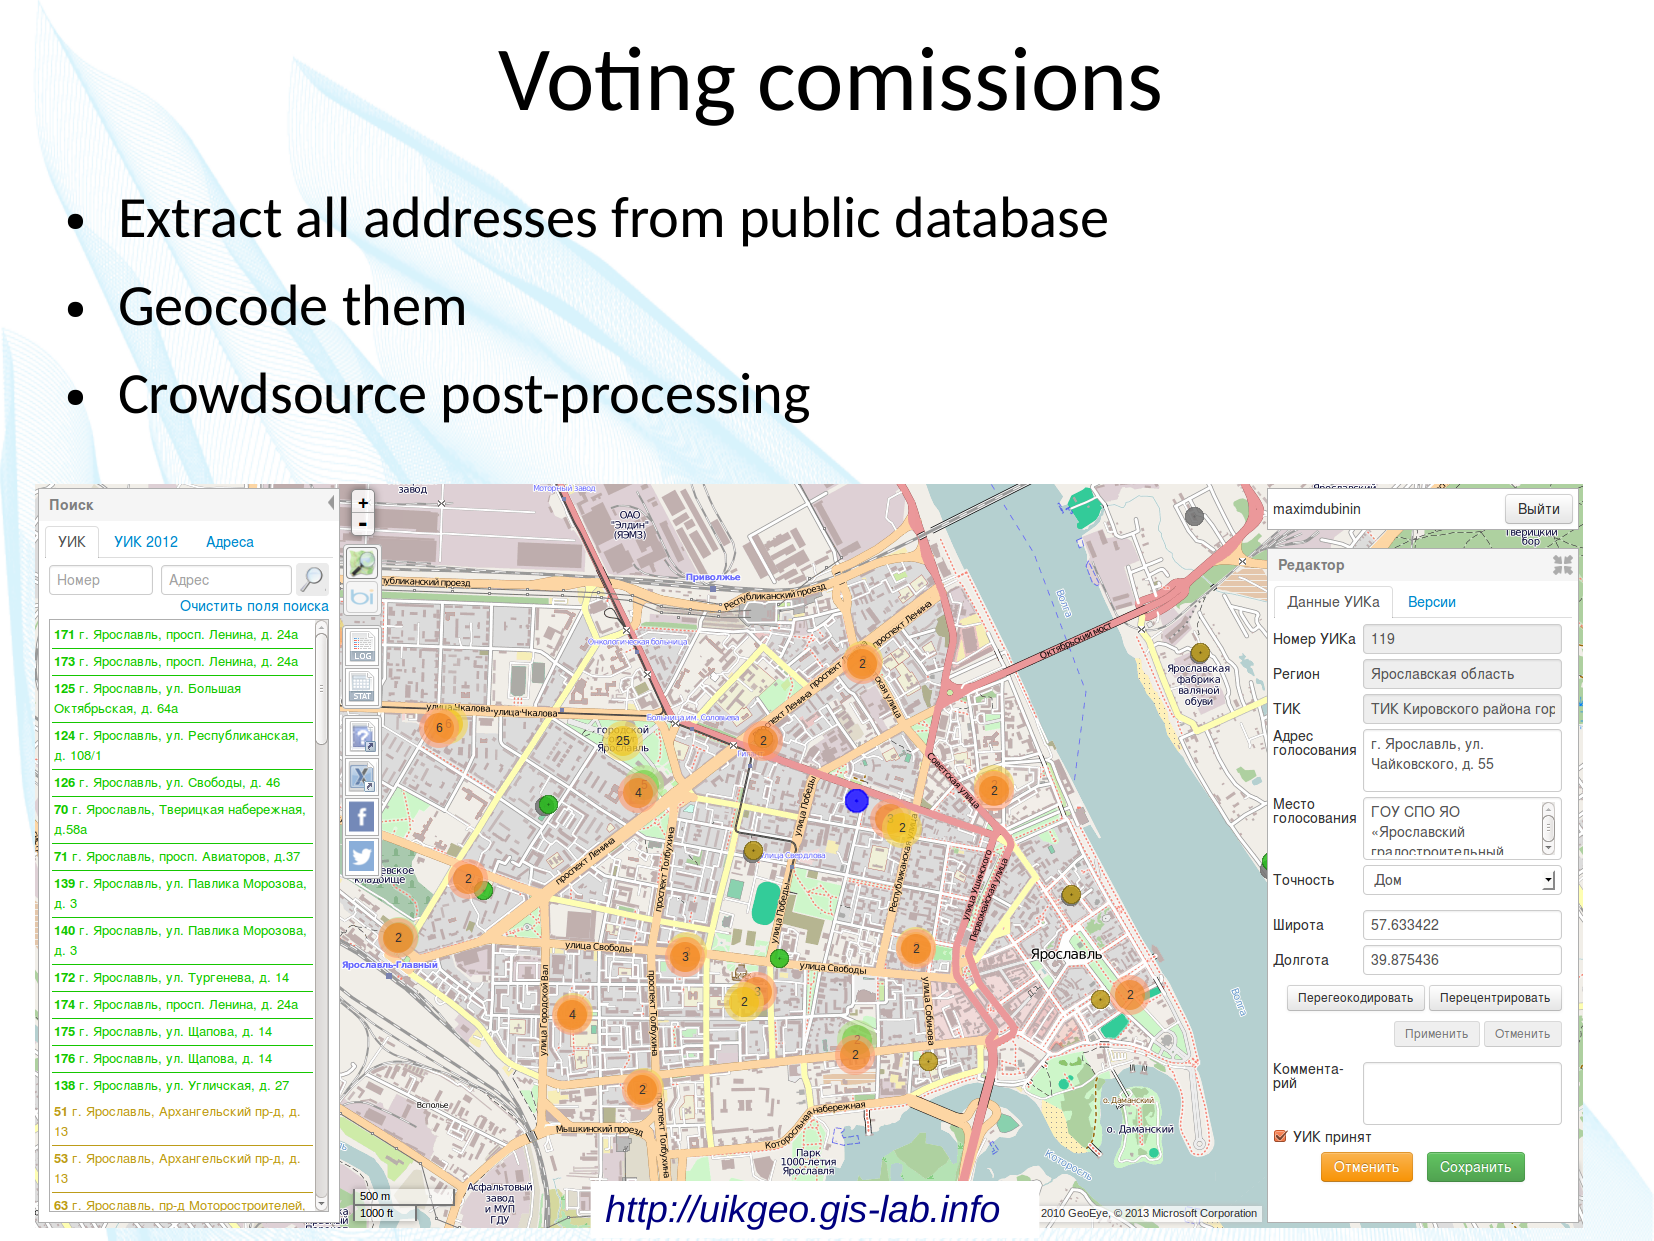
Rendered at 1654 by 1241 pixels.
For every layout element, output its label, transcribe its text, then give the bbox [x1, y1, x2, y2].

text_box http://uikgeo.gis-lab.info [590, 1181, 1040, 1238]
title Voting comissions [0, 0, 1648, 192]
list Extract all addresses from public database Geocode them Crowdsource post-processing [47, 106, 1536, 484]
picture [0, 0, 1654, 1241]
